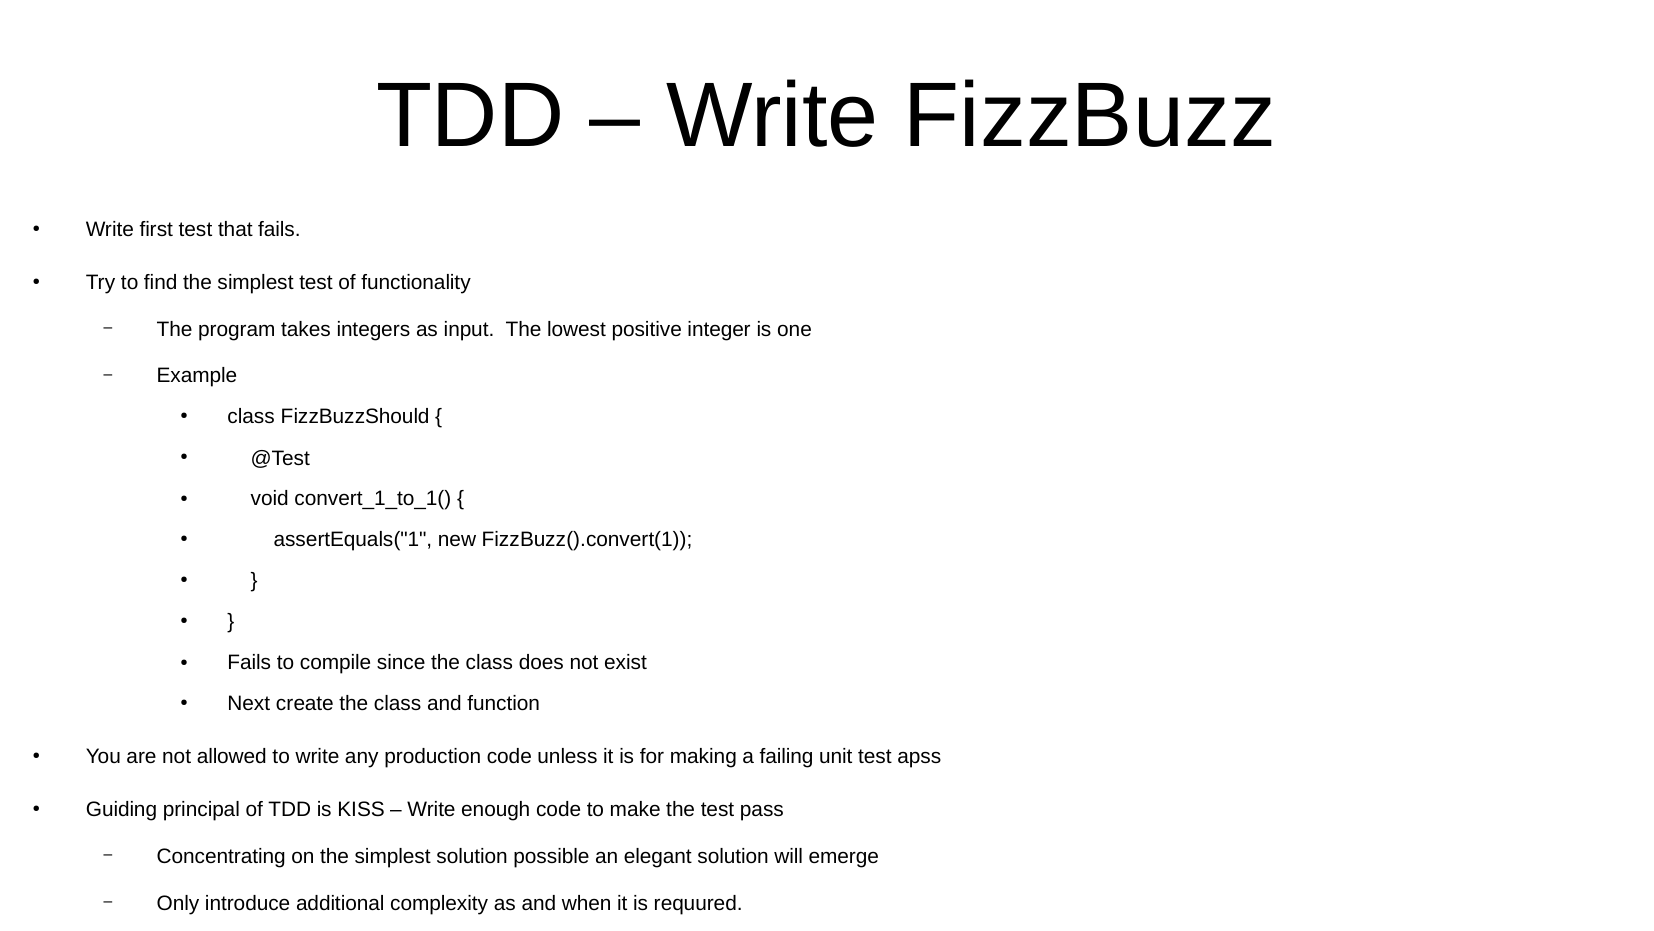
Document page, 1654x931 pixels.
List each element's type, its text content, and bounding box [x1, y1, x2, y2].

title TDD – Write FizzBuzz [82, 37, 1571, 193]
list Write first test that fails. Try to find the simplest test of functionality The program takes integers as input. The lowest positive integer is one Example class FizzBuzzShould { @Test void convert_1_to_1() { assertEquals("1", new FizzBuzz().convert(1)); } } Fails to compile since the class does not exist Next create the class and function You are not allowed to write any production code unless it is for making a failing unit test apss Guiding principal of TDD is KISS – Write enough code to make the test pass Concentrating on the simplest solution possible an elegant solution will emerge Only introduce additional complexity as and when it is requured. [15, 217, 1571, 916]
